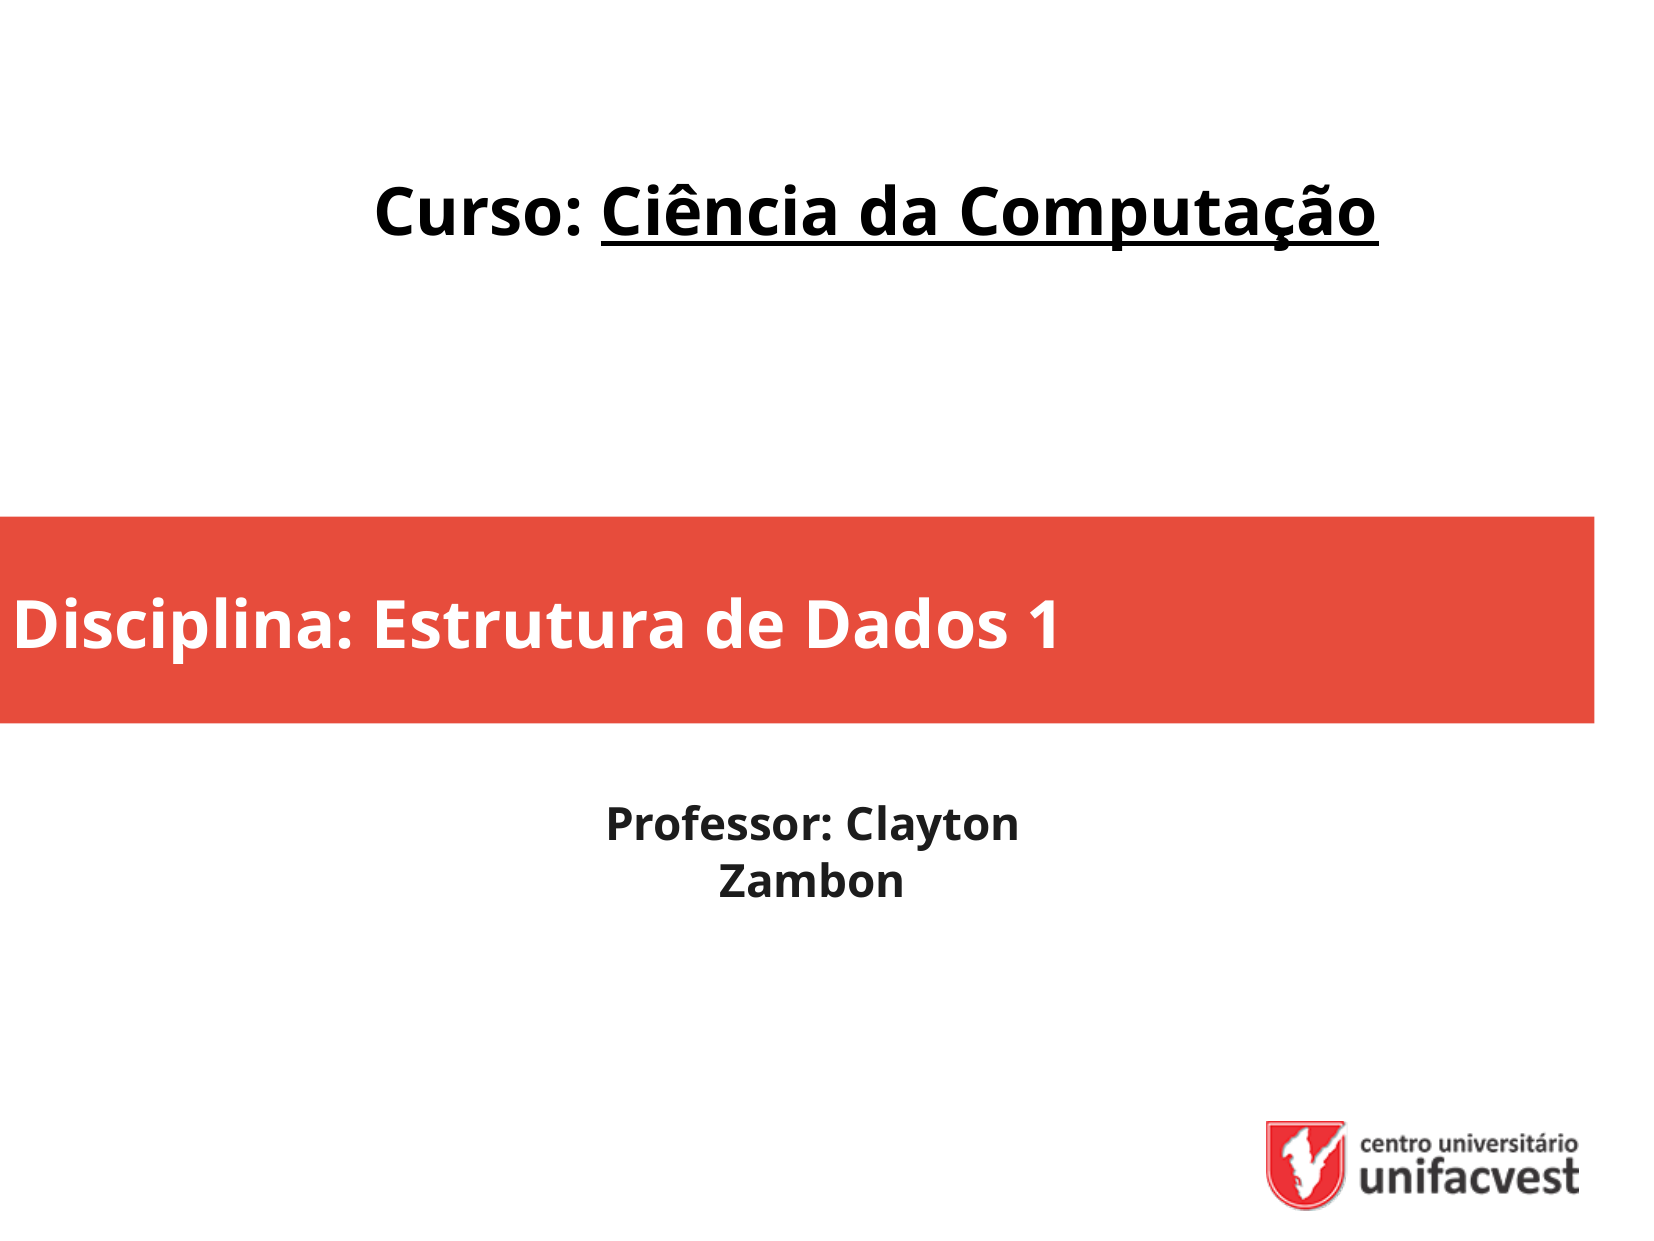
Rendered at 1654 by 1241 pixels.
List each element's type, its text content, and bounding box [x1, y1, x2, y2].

subtitle Professor: Clayton Zambon [542, 792, 1084, 1181]
picture [1266, 1121, 1579, 1211]
text_box Curso: Ciência da Computação [358, 158, 1277, 258]
title Disciplina: Estrutura de Dados 1 [11, 513, 1607, 663]
text_box [1238, 1120, 1654, 1212]
